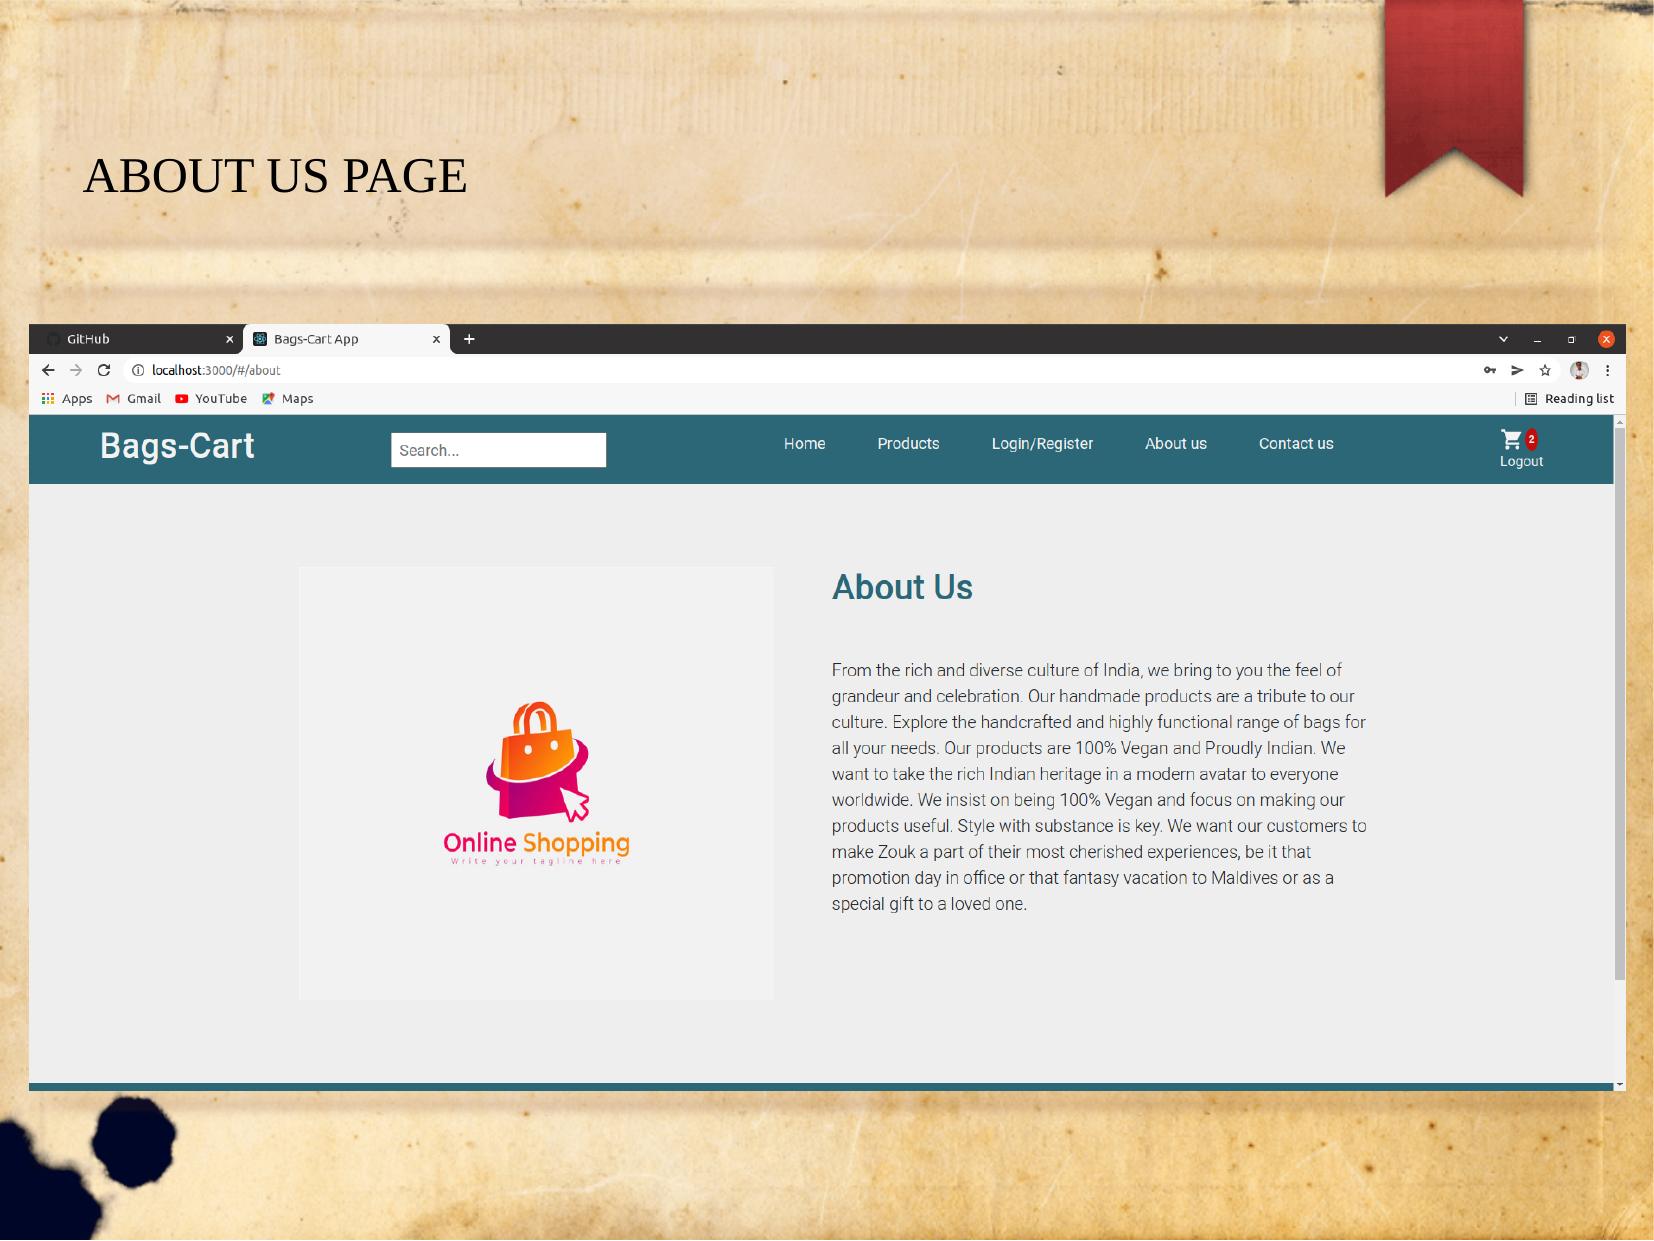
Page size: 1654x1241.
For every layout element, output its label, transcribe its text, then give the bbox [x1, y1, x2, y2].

picture [0, 0, 1654, 1240]
text_box ABOUT US PAGE [82, 49, 1347, 237]
